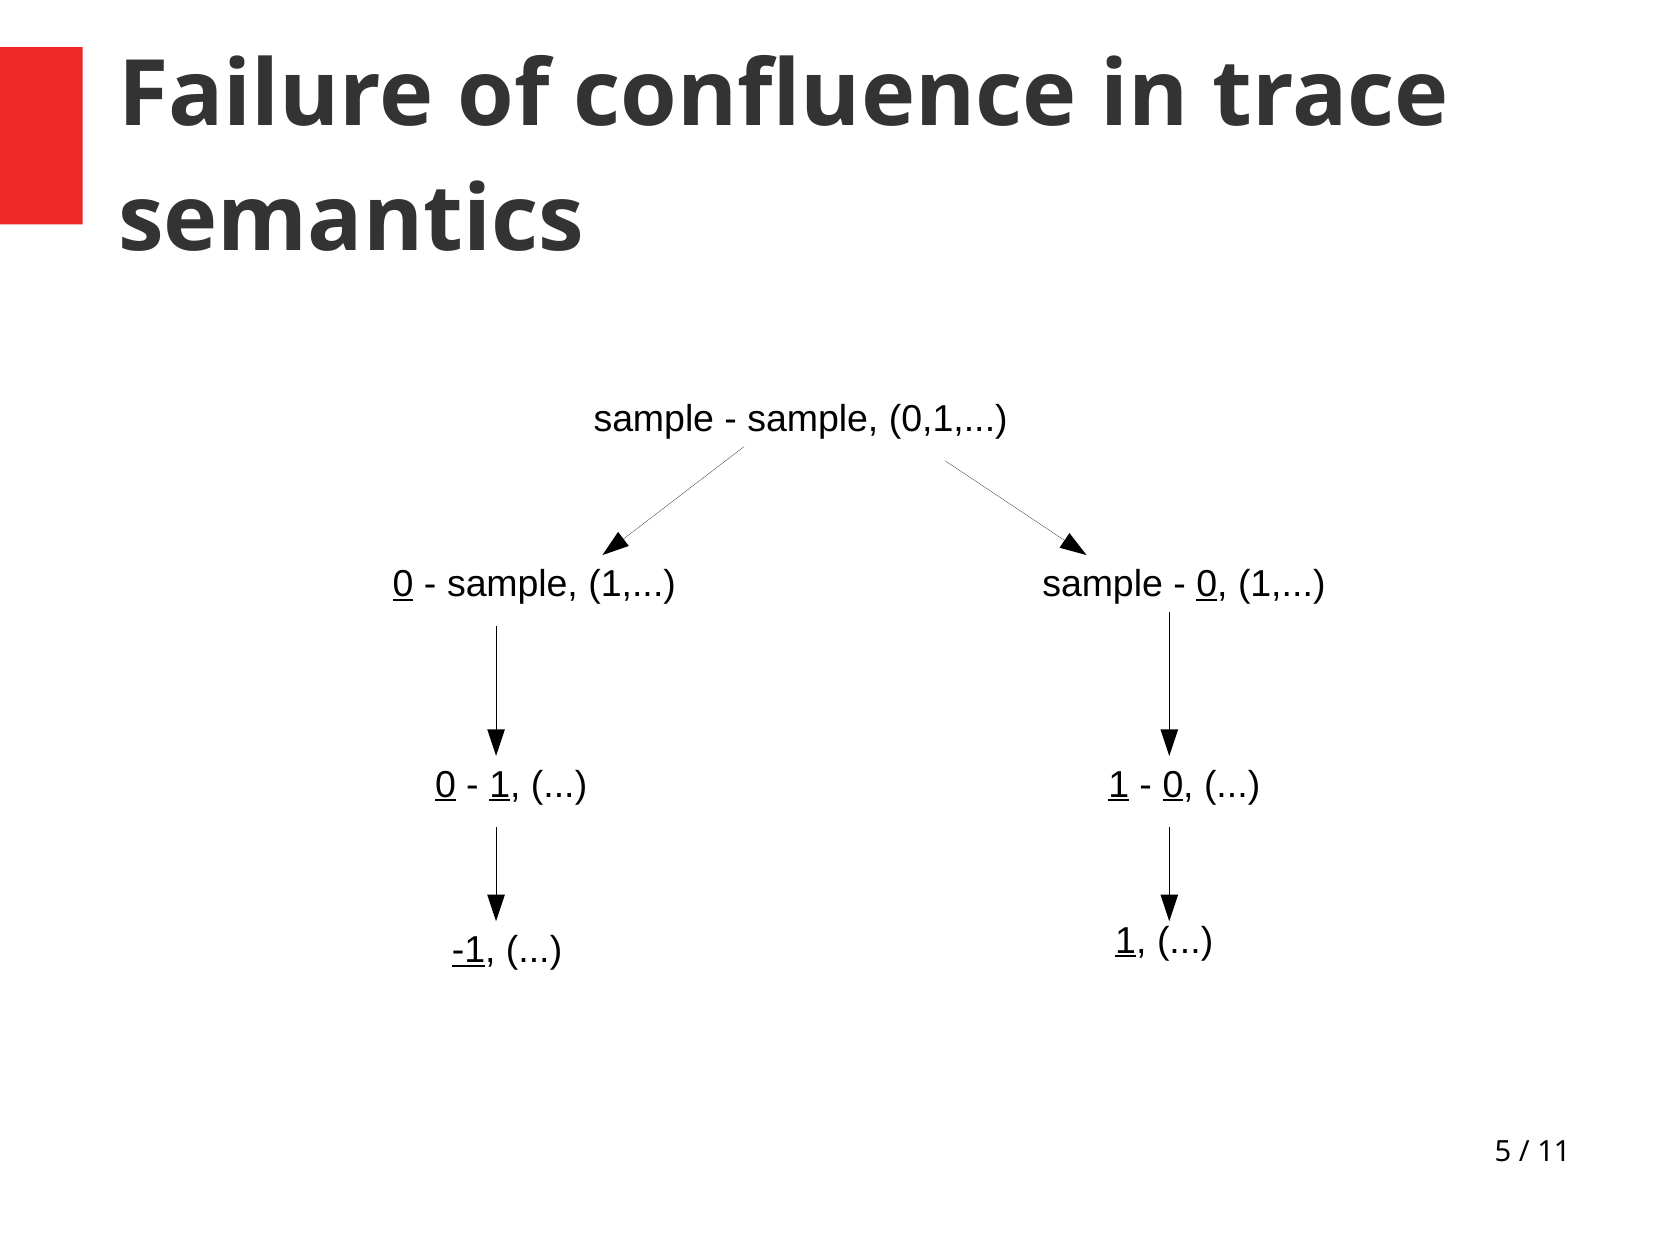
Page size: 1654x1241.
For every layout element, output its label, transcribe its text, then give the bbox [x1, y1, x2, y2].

text_box -1, (...) [437, 921, 578, 979]
text_box 1, (...) [1100, 911, 1229, 969]
text_box sample - 0, (1,...) [1027, 555, 1341, 612]
text_box 0 - sample, (1,...) [377, 555, 692, 612]
text_box 0 - 1, (...) [420, 755, 603, 813]
text_box 1 - 0, (...) [1093, 755, 1276, 813]
title Failure of confluence in trace semantics [118, 45, 1571, 260]
text_box sample - sample, (0,1,...) [578, 389, 1023, 447]
